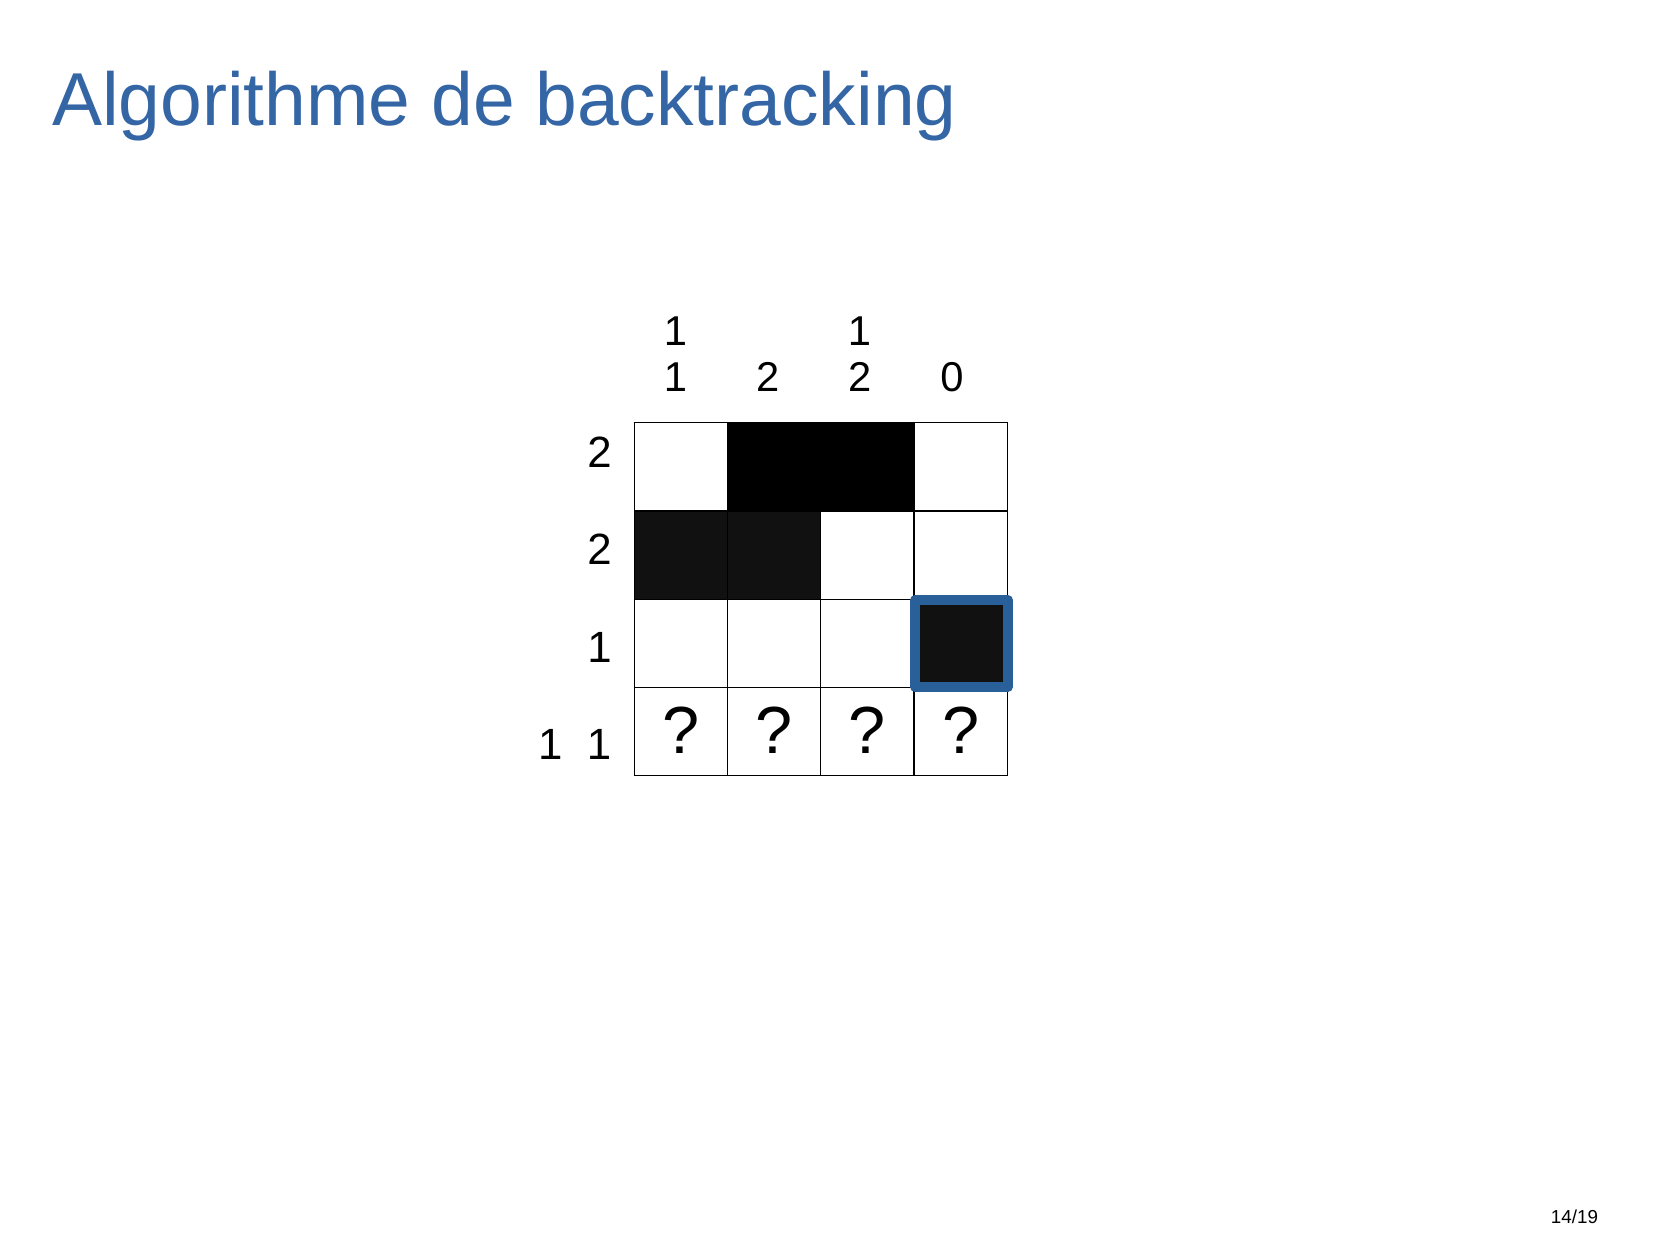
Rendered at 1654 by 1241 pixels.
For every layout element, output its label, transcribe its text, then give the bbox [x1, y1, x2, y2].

table_cell [728, 512, 820, 599]
text_box 1 1 1 2 2 0 [637, 300, 992, 408]
table_cell [915, 512, 1007, 595]
text_box 14/19 [1536, 1198, 1613, 1235]
table_cell [728, 600, 820, 687]
table_cell ? [728, 688, 820, 775]
table_cell [821, 600, 910, 687]
table_header [821, 423, 913, 510]
table_cell ? [635, 688, 727, 775]
table_cell [821, 512, 913, 599]
table_header [635, 423, 727, 510]
table_header [728, 423, 820, 510]
table_cell [920, 605, 1003, 682]
text_box Algorithme de backtracking [37, 50, 976, 151]
text_box 2 2 1 1 1 [523, 420, 633, 826]
table_cell ? [915, 692, 1007, 775]
table_header [915, 423, 1007, 510]
table_cell ? [821, 688, 913, 775]
table_cell [635, 600, 727, 687]
table_cell [635, 512, 727, 599]
